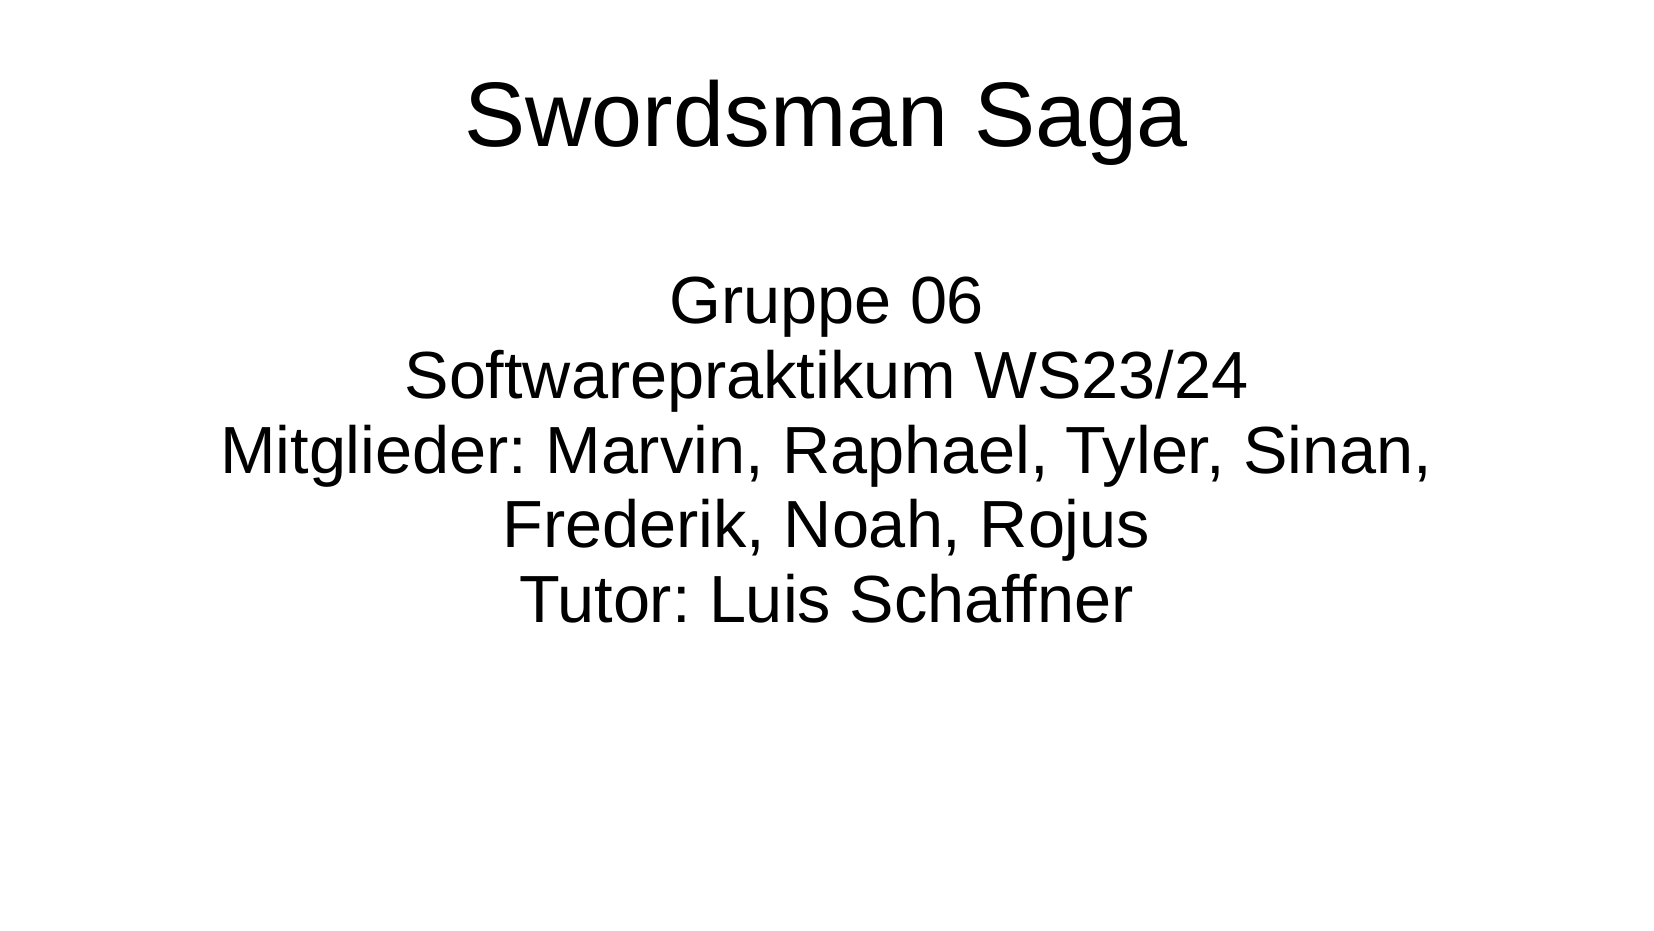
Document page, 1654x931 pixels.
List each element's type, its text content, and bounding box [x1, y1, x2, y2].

subtitle Gruppe 06 Softwarepraktikum WS23/24 Mitglieder: Marvin, Raphael, Tyler, Sinan, Frederik, Noah, Rojus Tutor: Luis Schaffner [82, 217, 1571, 758]
title Swordsman Saga [82, 37, 1571, 193]
